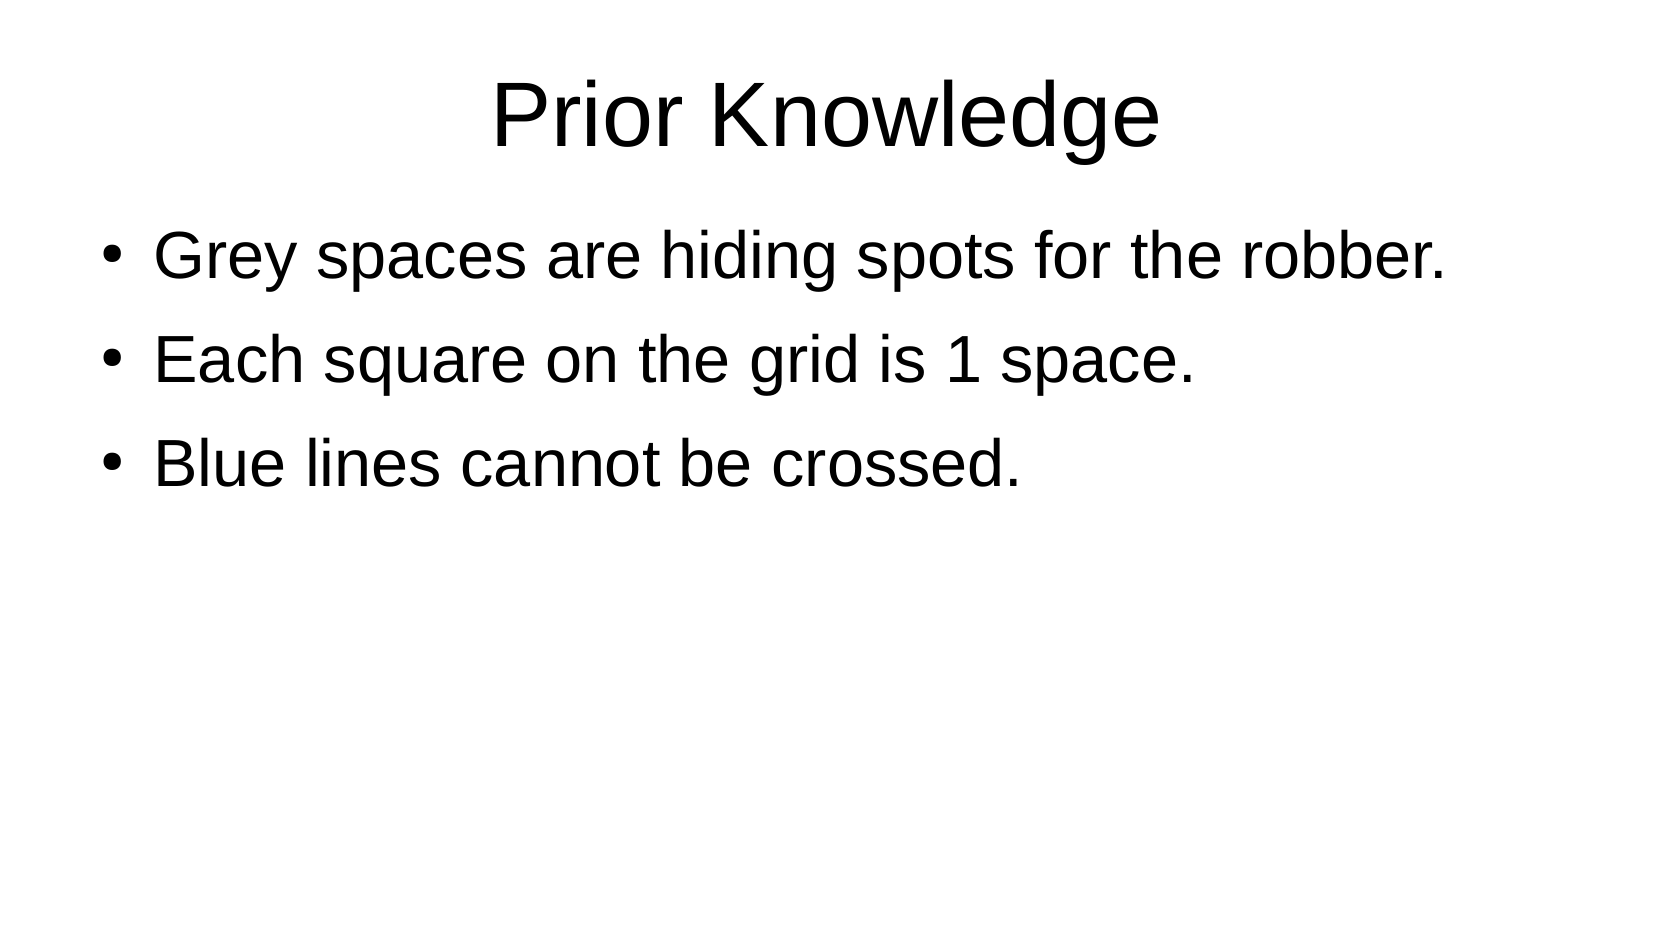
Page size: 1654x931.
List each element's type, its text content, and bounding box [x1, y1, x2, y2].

title Prior Knowledge [82, 37, 1571, 193]
list Grey spaces are hiding spots for the robber. Each square on the grid is 1 space. Blue lines cannot be crossed. [82, 217, 1571, 758]
